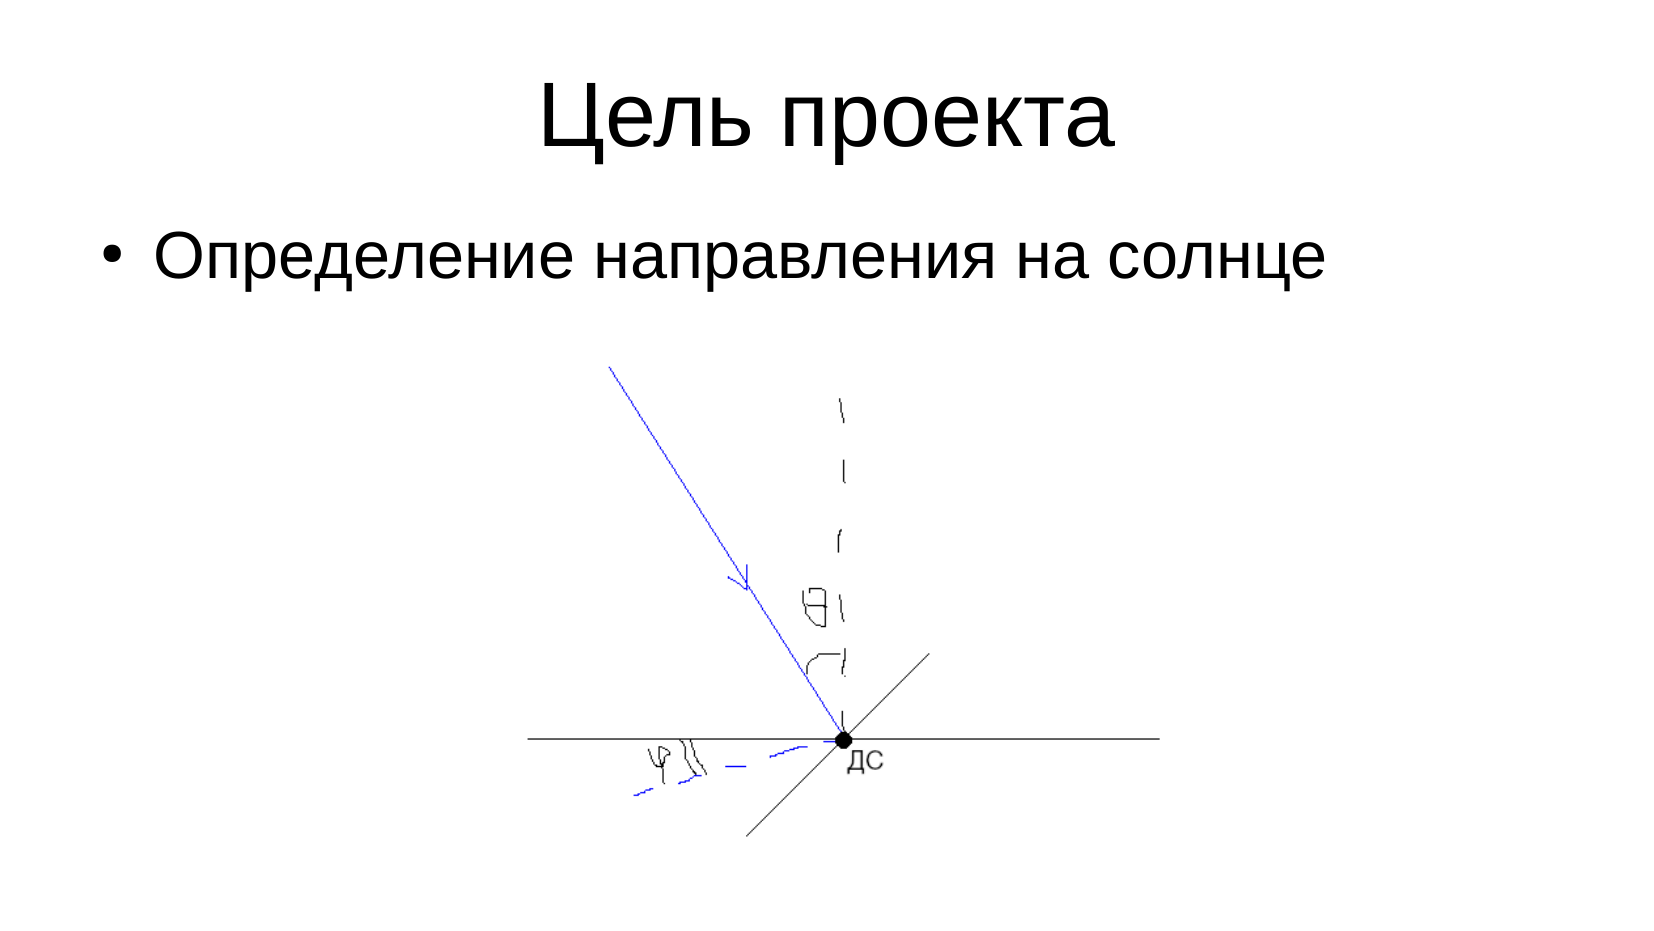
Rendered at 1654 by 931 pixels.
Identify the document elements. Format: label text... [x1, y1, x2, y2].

list Определение направления на солнце [82, 217, 1571, 758]
title Цель проекта [82, 37, 1571, 193]
picture [461, 295, 1241, 923]
